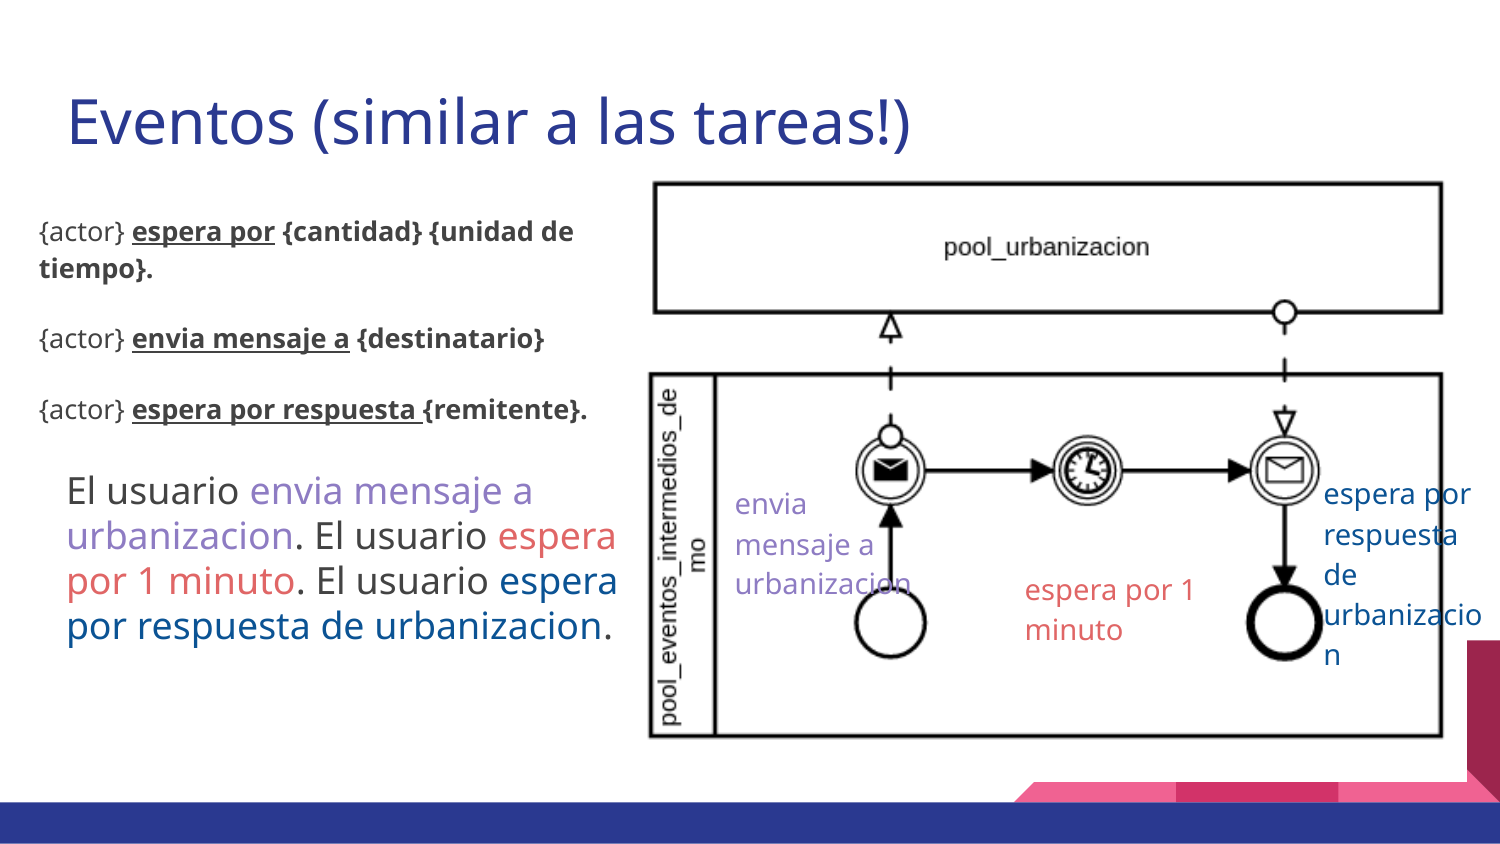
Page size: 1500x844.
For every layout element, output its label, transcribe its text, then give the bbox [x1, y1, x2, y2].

title Eventos (similar a las tareas!) [51, 67, 1449, 166]
text_box espera por 1 minuto [1009, 524, 1279, 688]
text_box envia mensaje a urbanizacion [719, 498, 932, 584]
picture [635, 166, 1467, 783]
list El usuario envia mensaje a urbanizacion. El usuario espera por 1 minuto. El usuario espera por respuesta de urbanizacion. [51, 468, 635, 844]
text_box espera por respuesta de urbanizacion [1308, 465, 1500, 677]
text_box {actor} espera por {cantidad} {unidad de tiempo}. {actor} envia mensaje a {destinatario} {actor} espera por respuesta {remitente}. [23, 166, 662, 468]
